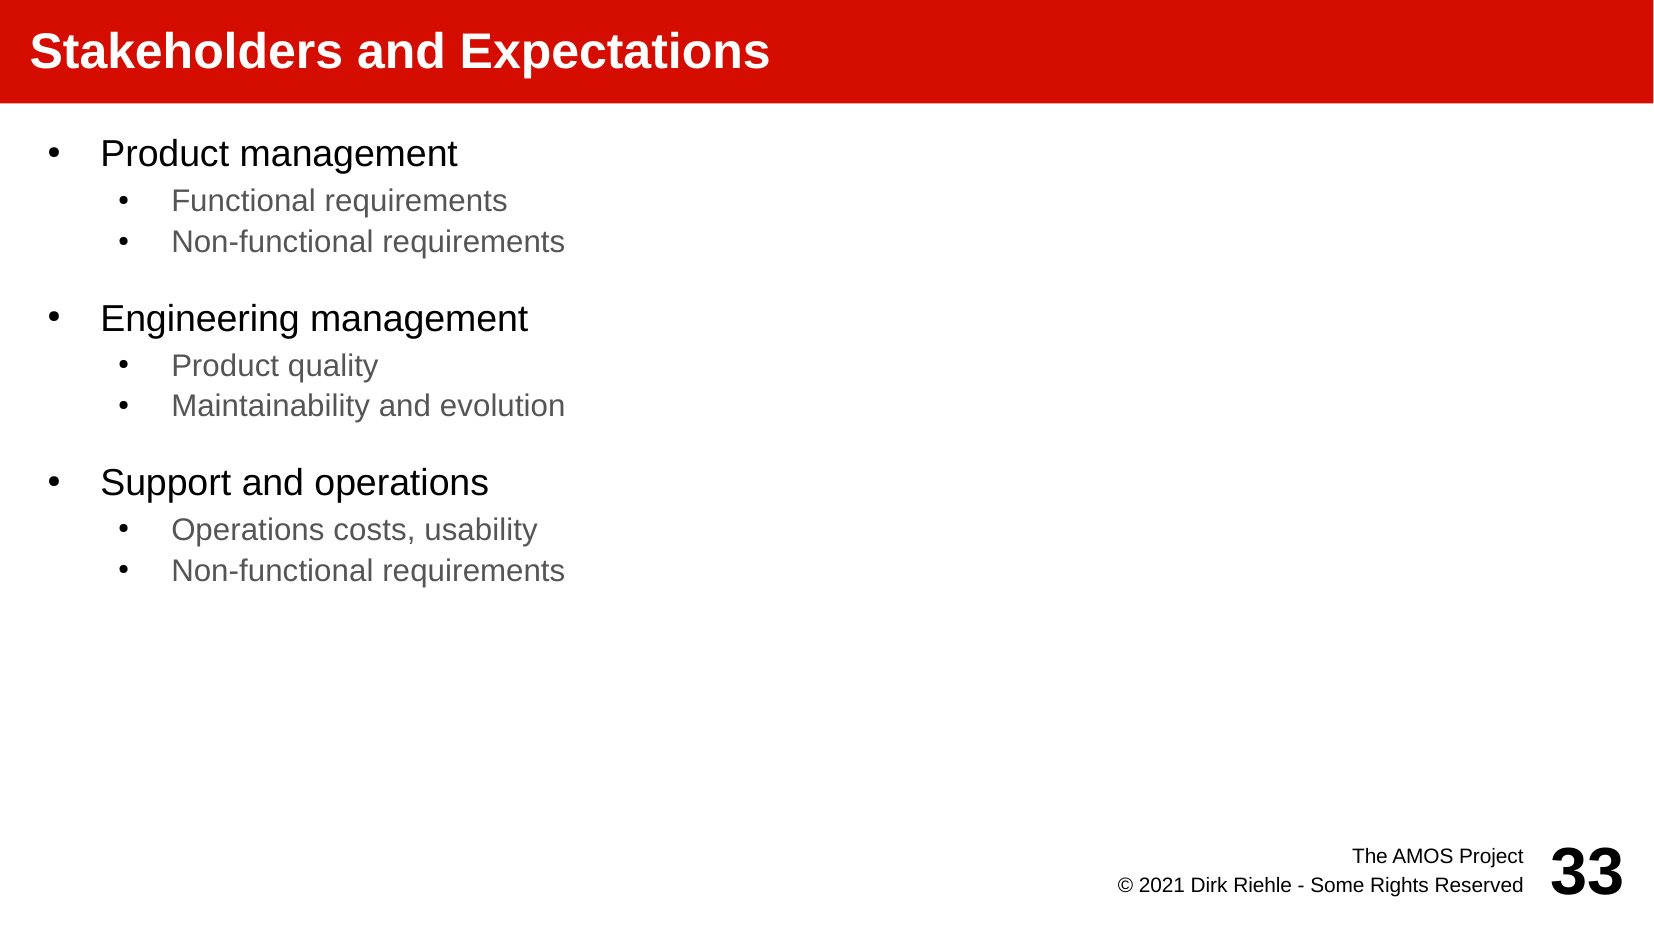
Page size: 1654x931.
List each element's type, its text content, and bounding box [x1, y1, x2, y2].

list Product management Functional requirements Non-functional requirements Engineering management Product quality Maintainability and evolution Support and operations Operations costs, usability Non-functional requirements [29, 132, 1625, 813]
title Stakeholders and Expectations [0, 0, 1654, 104]
